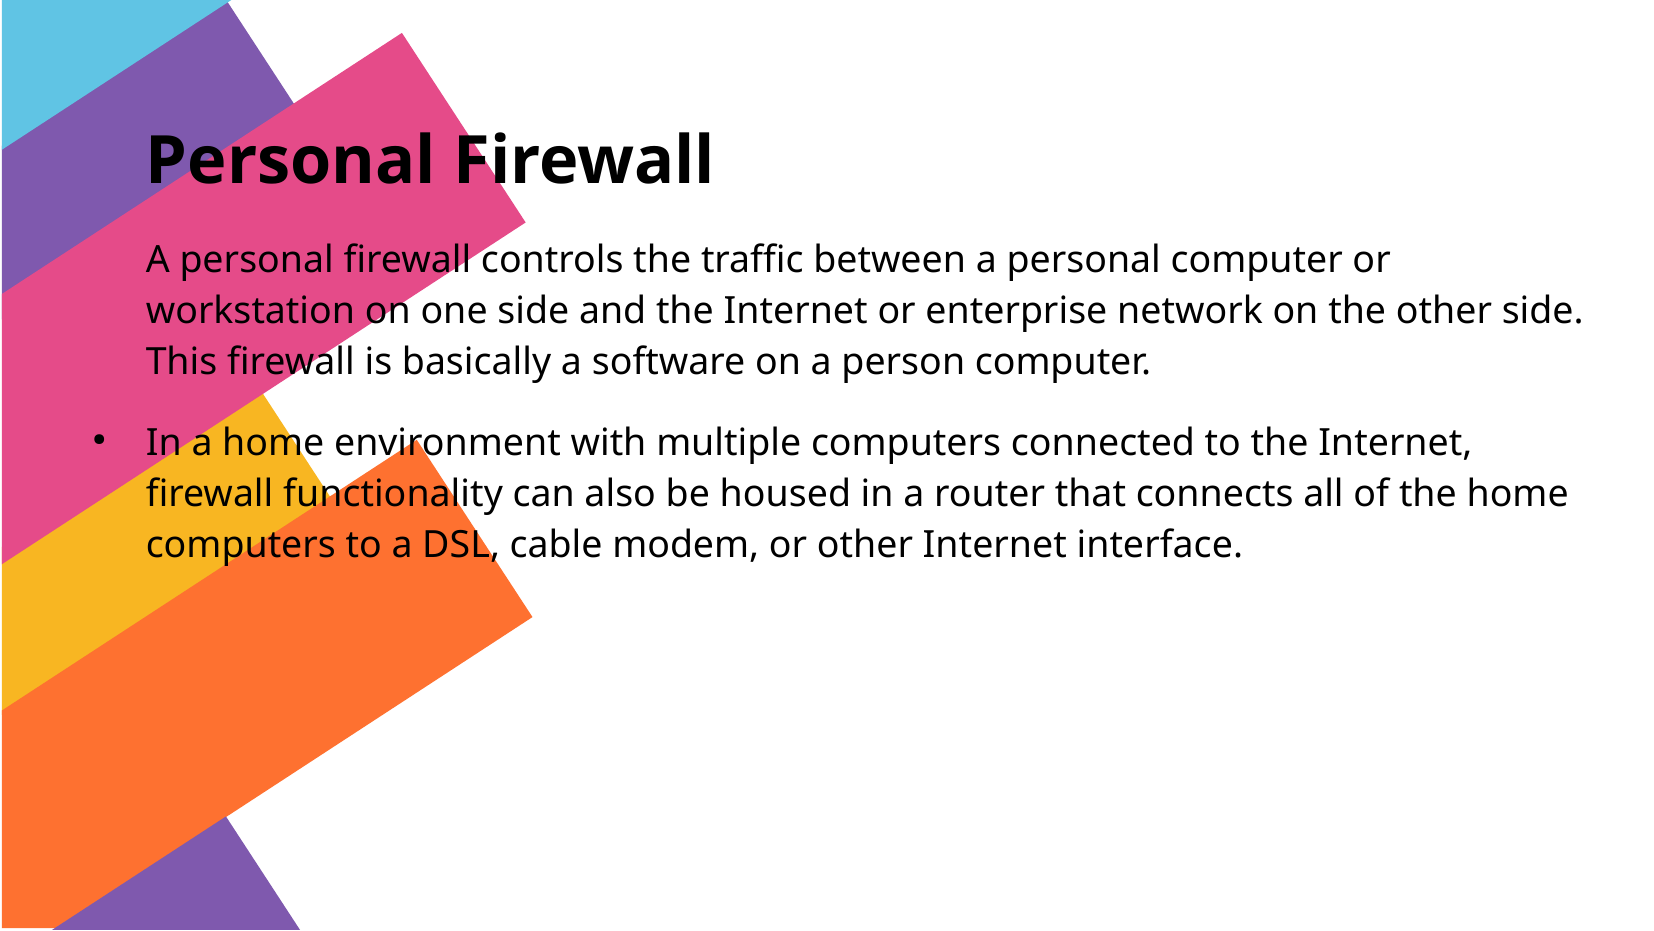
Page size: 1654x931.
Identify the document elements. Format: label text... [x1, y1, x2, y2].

list Personal Firewall A personal firewall controls the traffic between a personal computer or workstation on one side and the Internet or enterprise network on the other side. This firewall is basically a software on a person computer. In a home environment with multiple computers connected to the Internet, firewall functionality can also be housed in a router that connects all of the home computers to a DSL, cable modem, or other Internet interface. [75, 112, 1611, 822]
